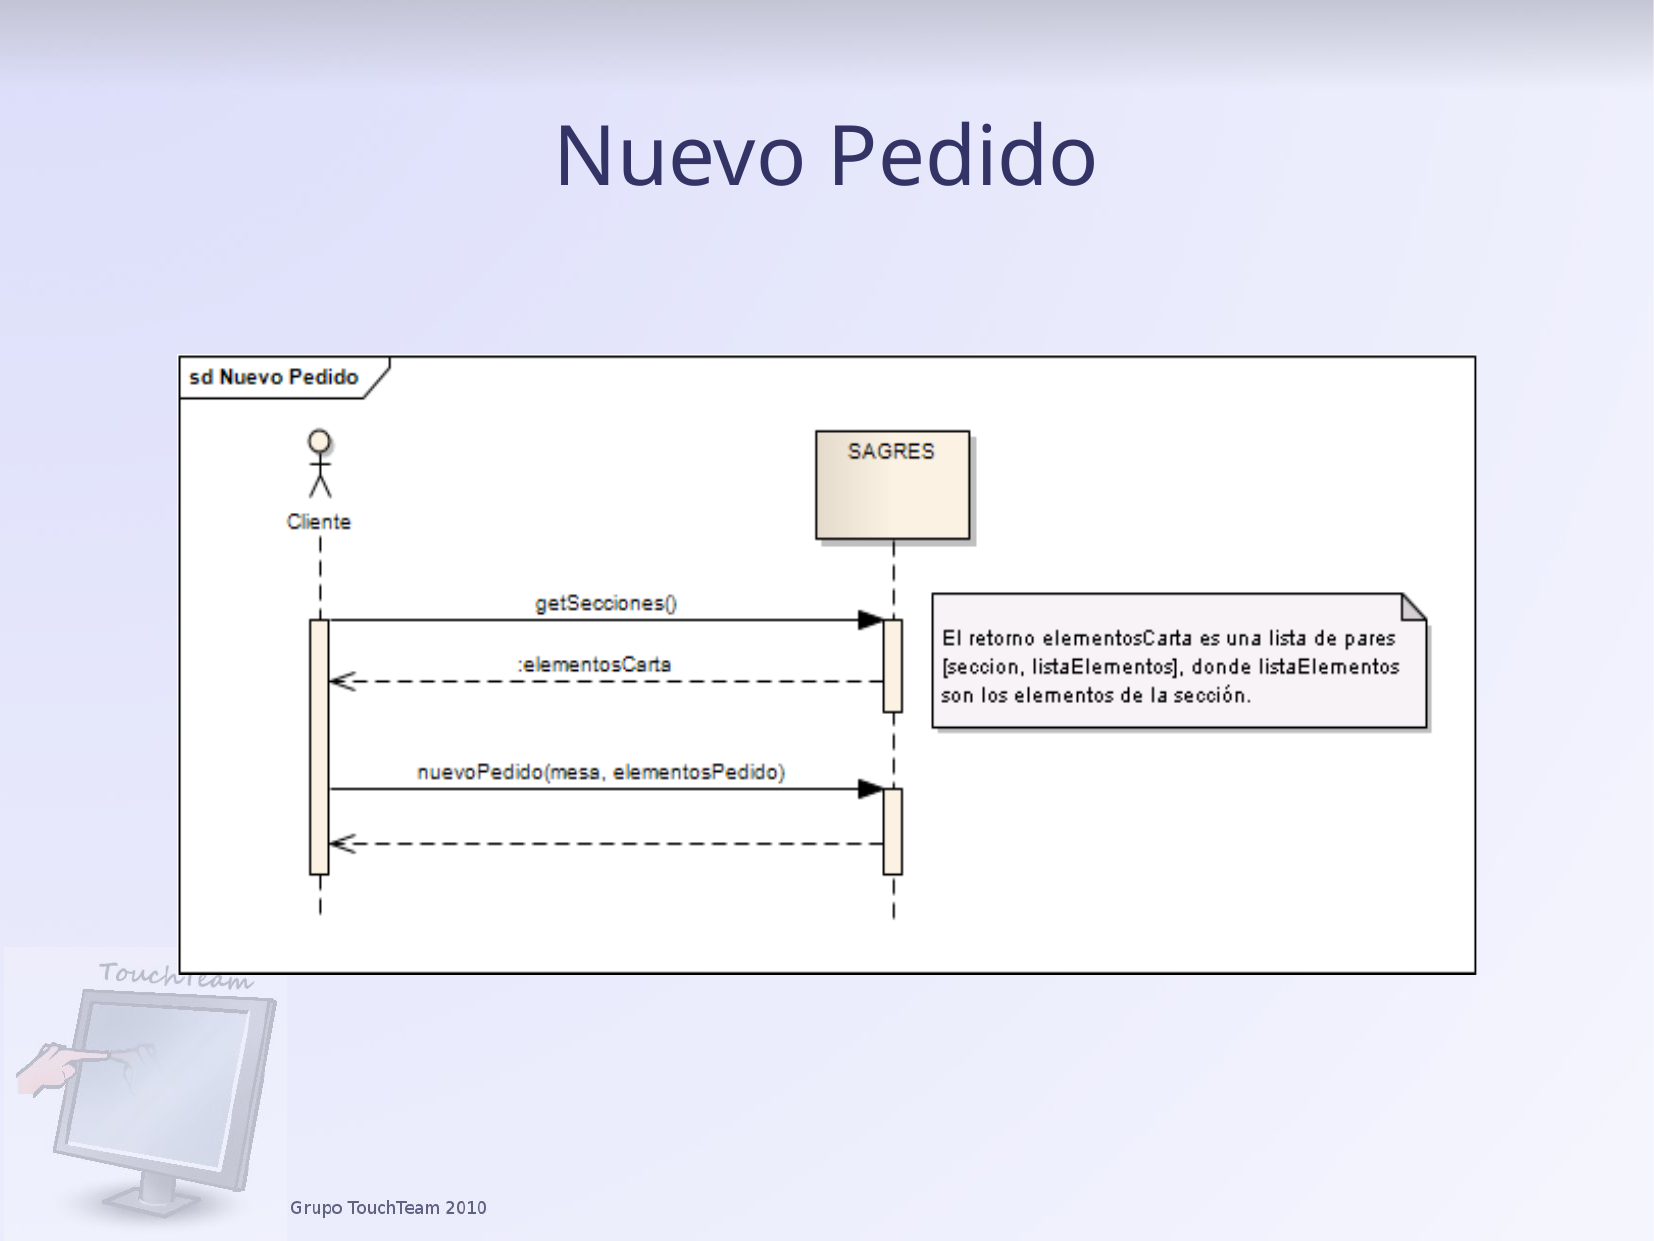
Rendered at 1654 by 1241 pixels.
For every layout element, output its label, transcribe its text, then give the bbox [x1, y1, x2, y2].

picture [0, 0, 1654, 1241]
title Nuevo Pedido [82, 49, 1571, 257]
